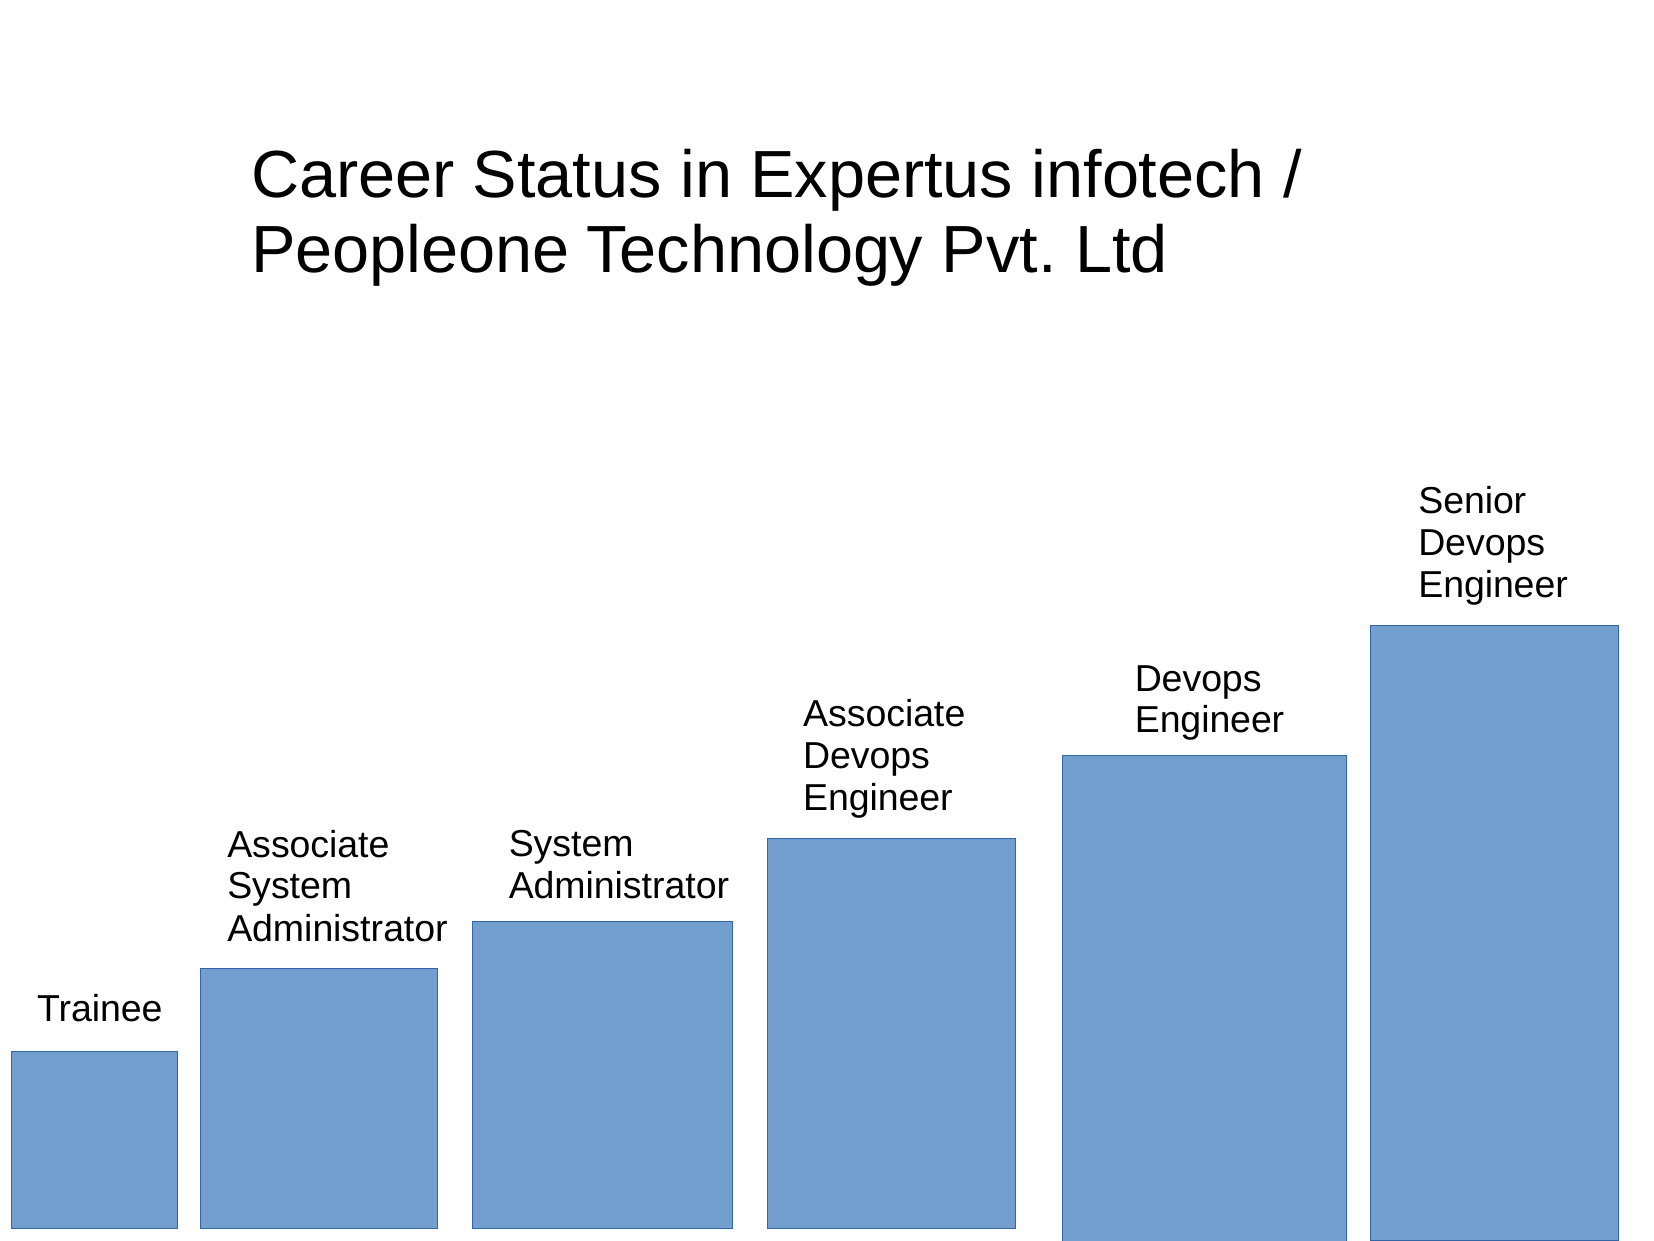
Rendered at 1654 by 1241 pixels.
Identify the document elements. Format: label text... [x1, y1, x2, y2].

text_box Career Status in Expertus infotech / Peopleone Technology Pvt. Ltd [236, 129, 1477, 295]
text_box [1370, 625, 1619, 1241]
text_box [200, 968, 438, 1229]
text_box [472, 921, 733, 1229]
text_box [11, 1051, 178, 1229]
text_box Associate Devops Engineer [788, 685, 981, 826]
text_box Senior Devops Engineer [1403, 472, 1583, 614]
text_box Trainee [22, 980, 178, 1038]
text_box System Administrator [493, 814, 745, 914]
text_box [1062, 755, 1347, 1241]
text_box [767, 838, 1016, 1229]
text_box Devops Engineer [1120, 649, 1300, 749]
text_box Associate System Administrator [212, 815, 463, 957]
